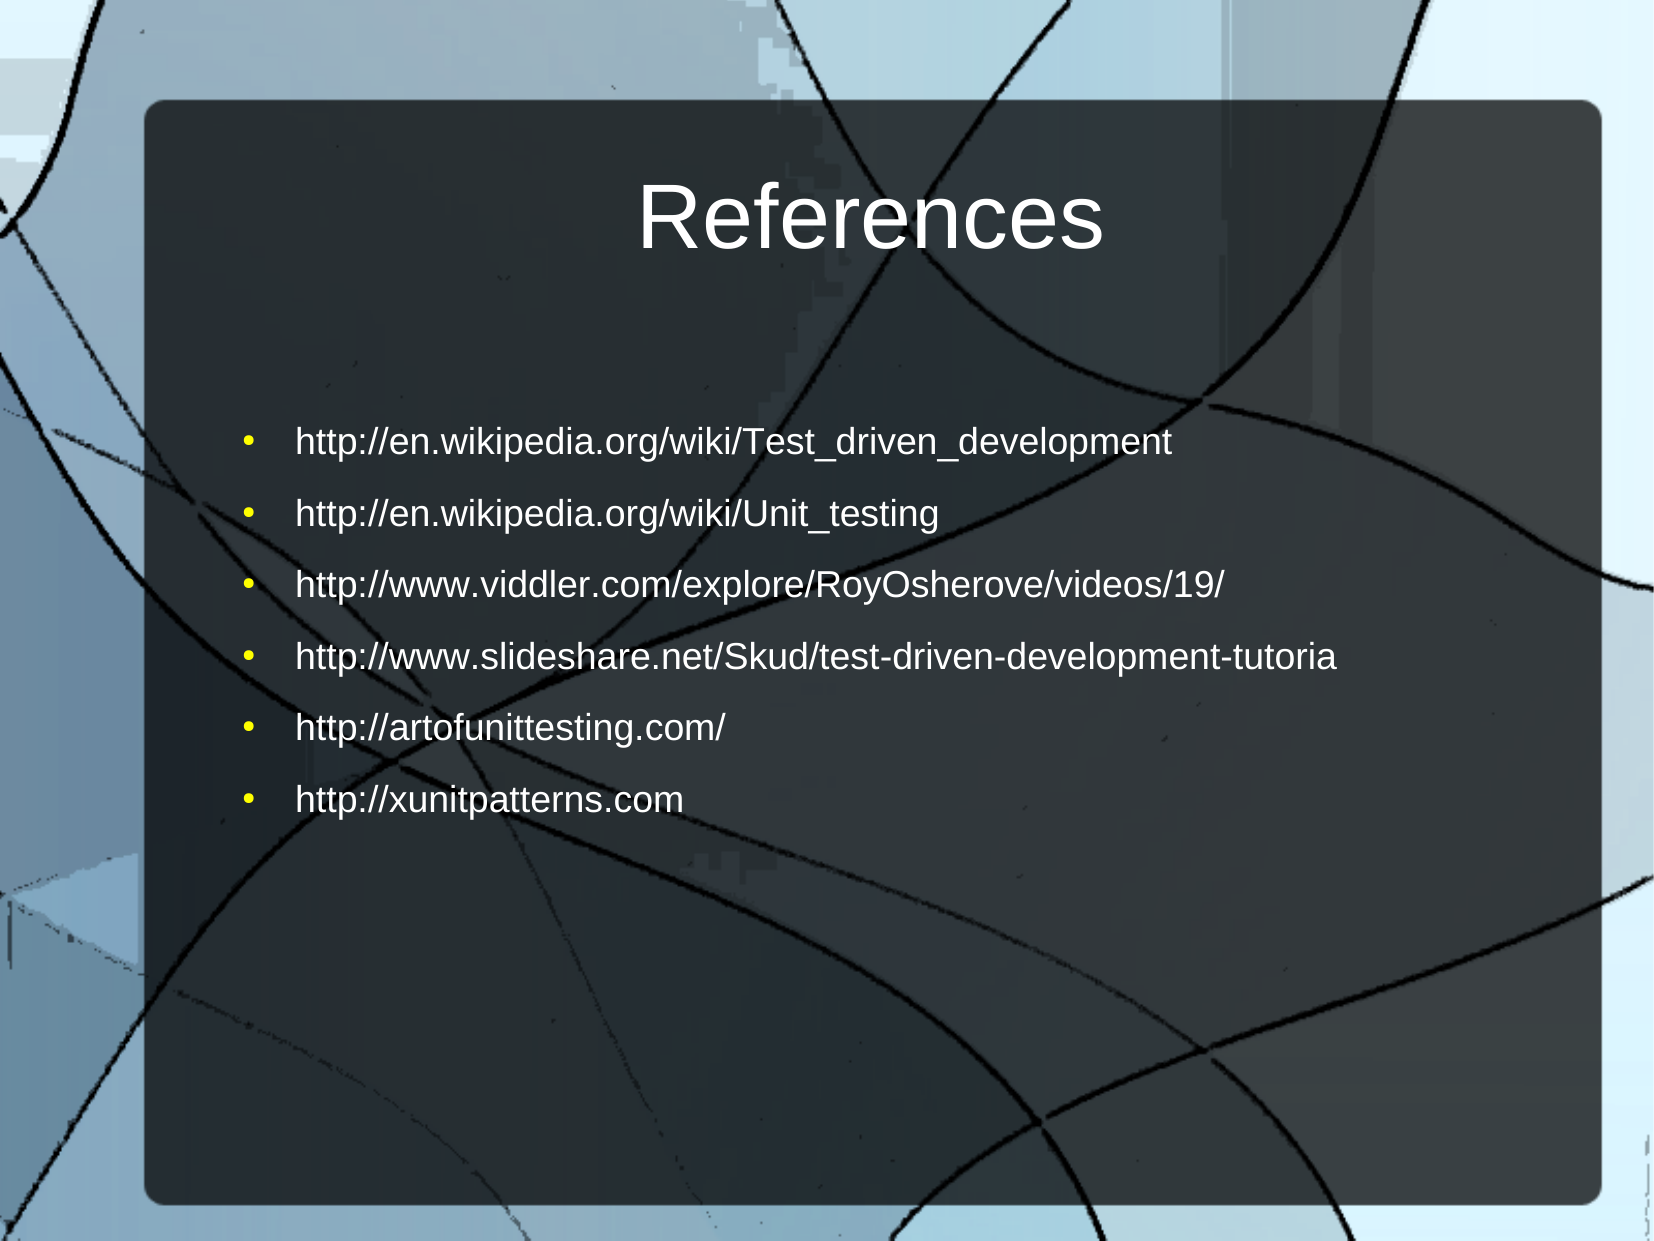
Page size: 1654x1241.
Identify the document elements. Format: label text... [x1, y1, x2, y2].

list http://en.wikipedia.org/wiki/Test_driven_development http://en.wikipedia.org/wiki/Unit_testing http://www.viddler.com/explore/RoyOsherove/videos/19/ http://www.slideshare.net/Skud/test-driven-development-tutoria http://artofunittesting.com/ http://xunitpatterns.com [206, 349, 1571, 1019]
picture [0, 0, 1654, 1241]
title References [159, 115, 1583, 318]
